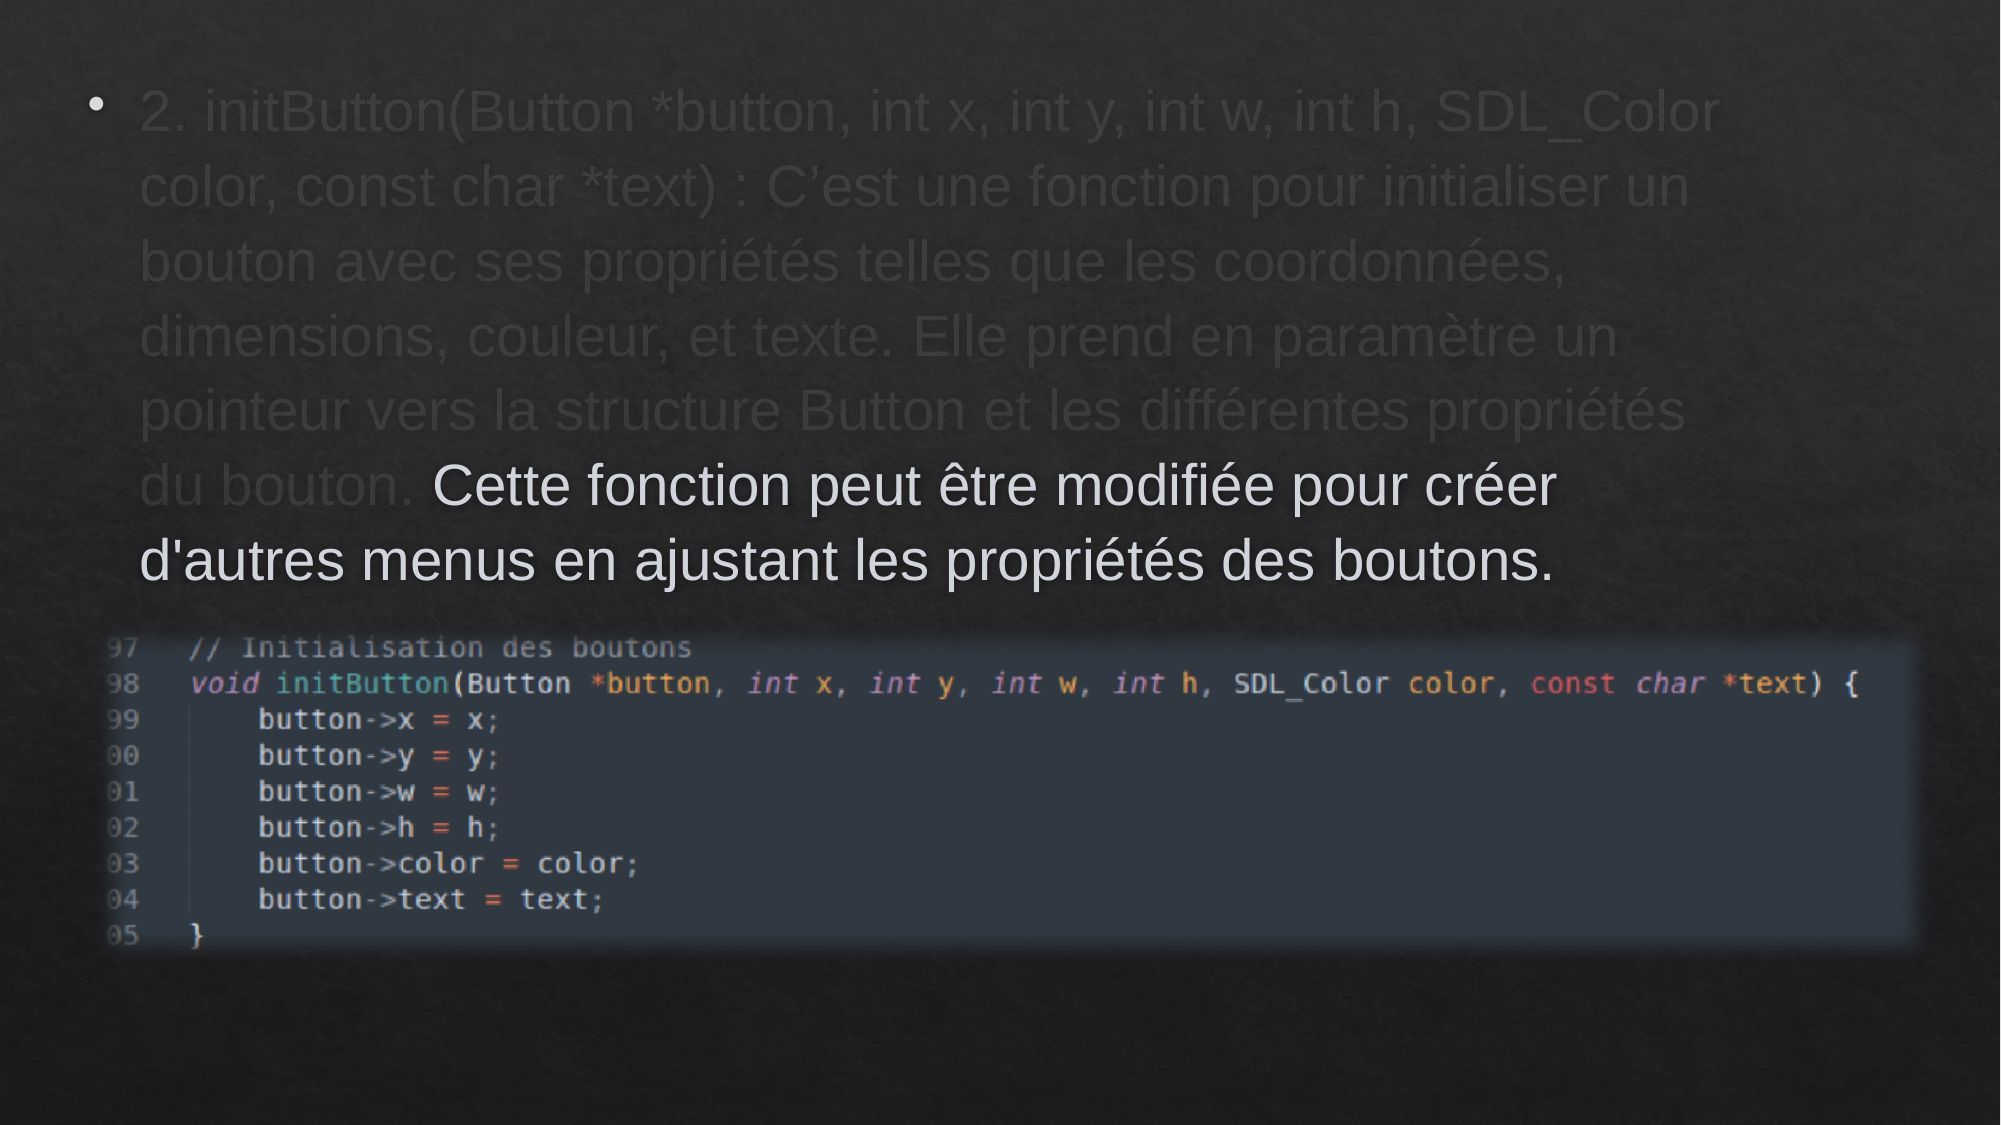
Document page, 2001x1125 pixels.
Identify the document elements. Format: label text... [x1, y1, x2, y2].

picture [0, 0, 2001, 1125]
list 2. initButton(Button *button, int x, int y, int w, int h, SDL_Color color, const char *text) : C’est une fonction pour initialiser un bouton avec ses propriétés telles que les coordonnées, dimensions, couleur, et texte. Elle prend en paramètre un pointeur vers la structure Button et les différentes propriétés du bouton. Cette fonction peut être modifiée pour créer d'autres menus en ajustant les propriétés des boutons. [68, 61, 1767, 728]
